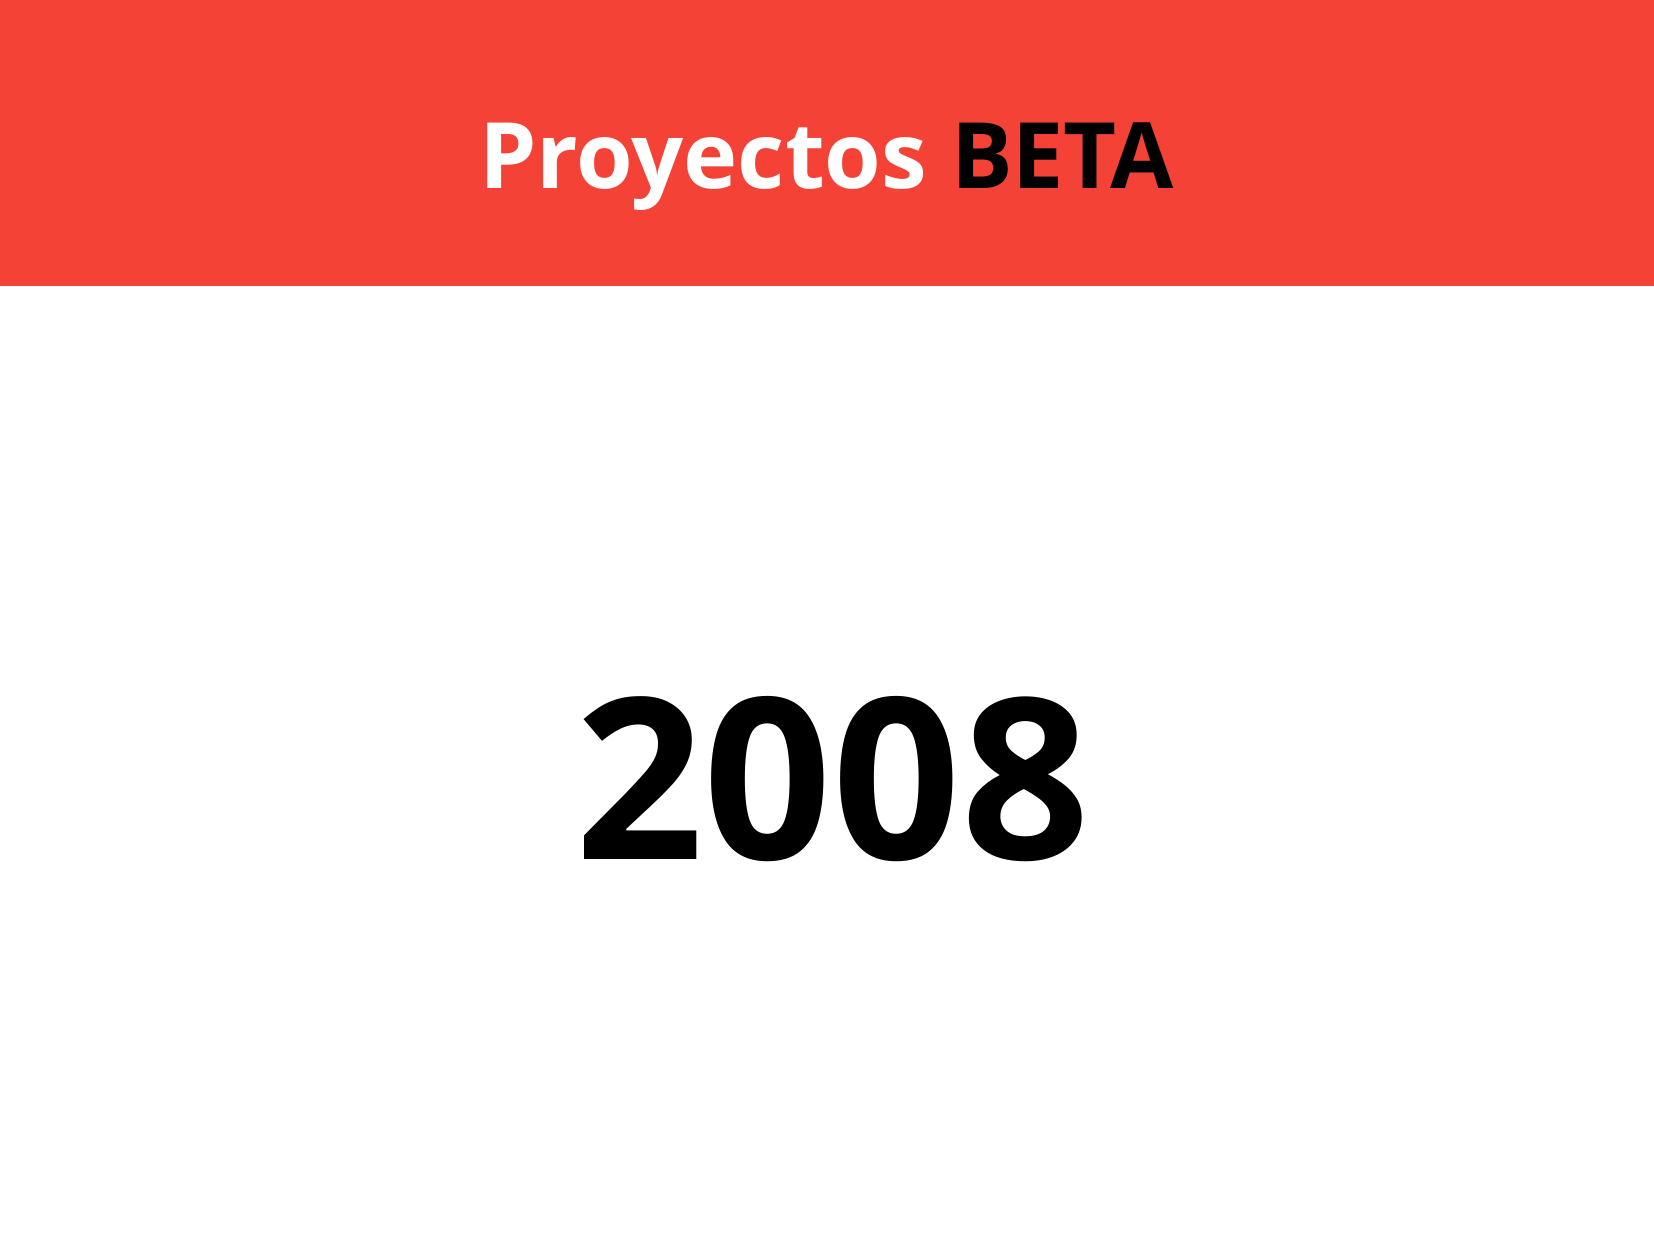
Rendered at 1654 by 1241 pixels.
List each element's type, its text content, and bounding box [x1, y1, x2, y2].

title Proyectos BETA [82, 49, 1571, 257]
subtitle 2008 [75, 375, 1591, 1171]
